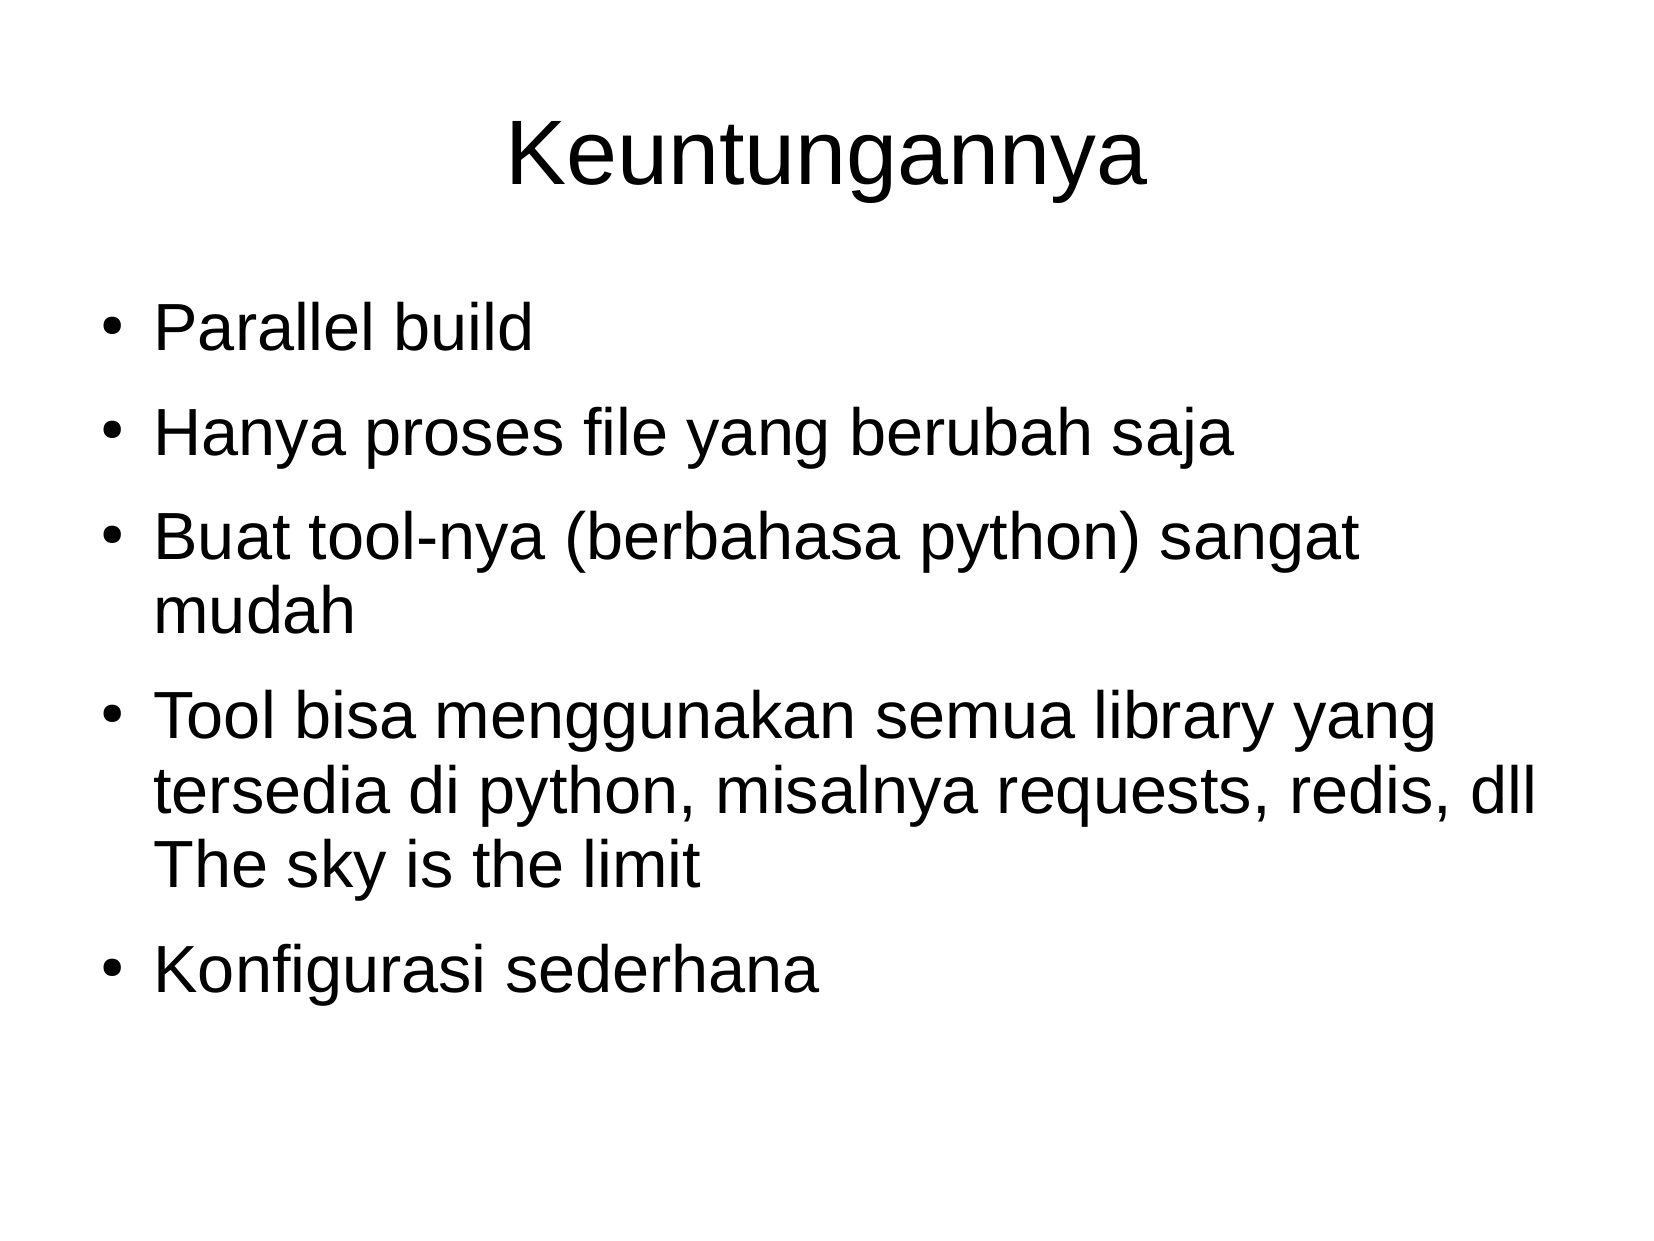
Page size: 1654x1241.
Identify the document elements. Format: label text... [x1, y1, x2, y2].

list Parallel build Hanya proses file yang berubah saja Buat tool-nya (berbahasa python) sangat mudah Tool bisa menggunakan semua library yang tersedia di python, misalnya requests, redis, dll The sky is the limit Konfigurasi sederhana [82, 290, 1571, 1010]
title Keuntungannya [82, 49, 1571, 257]
